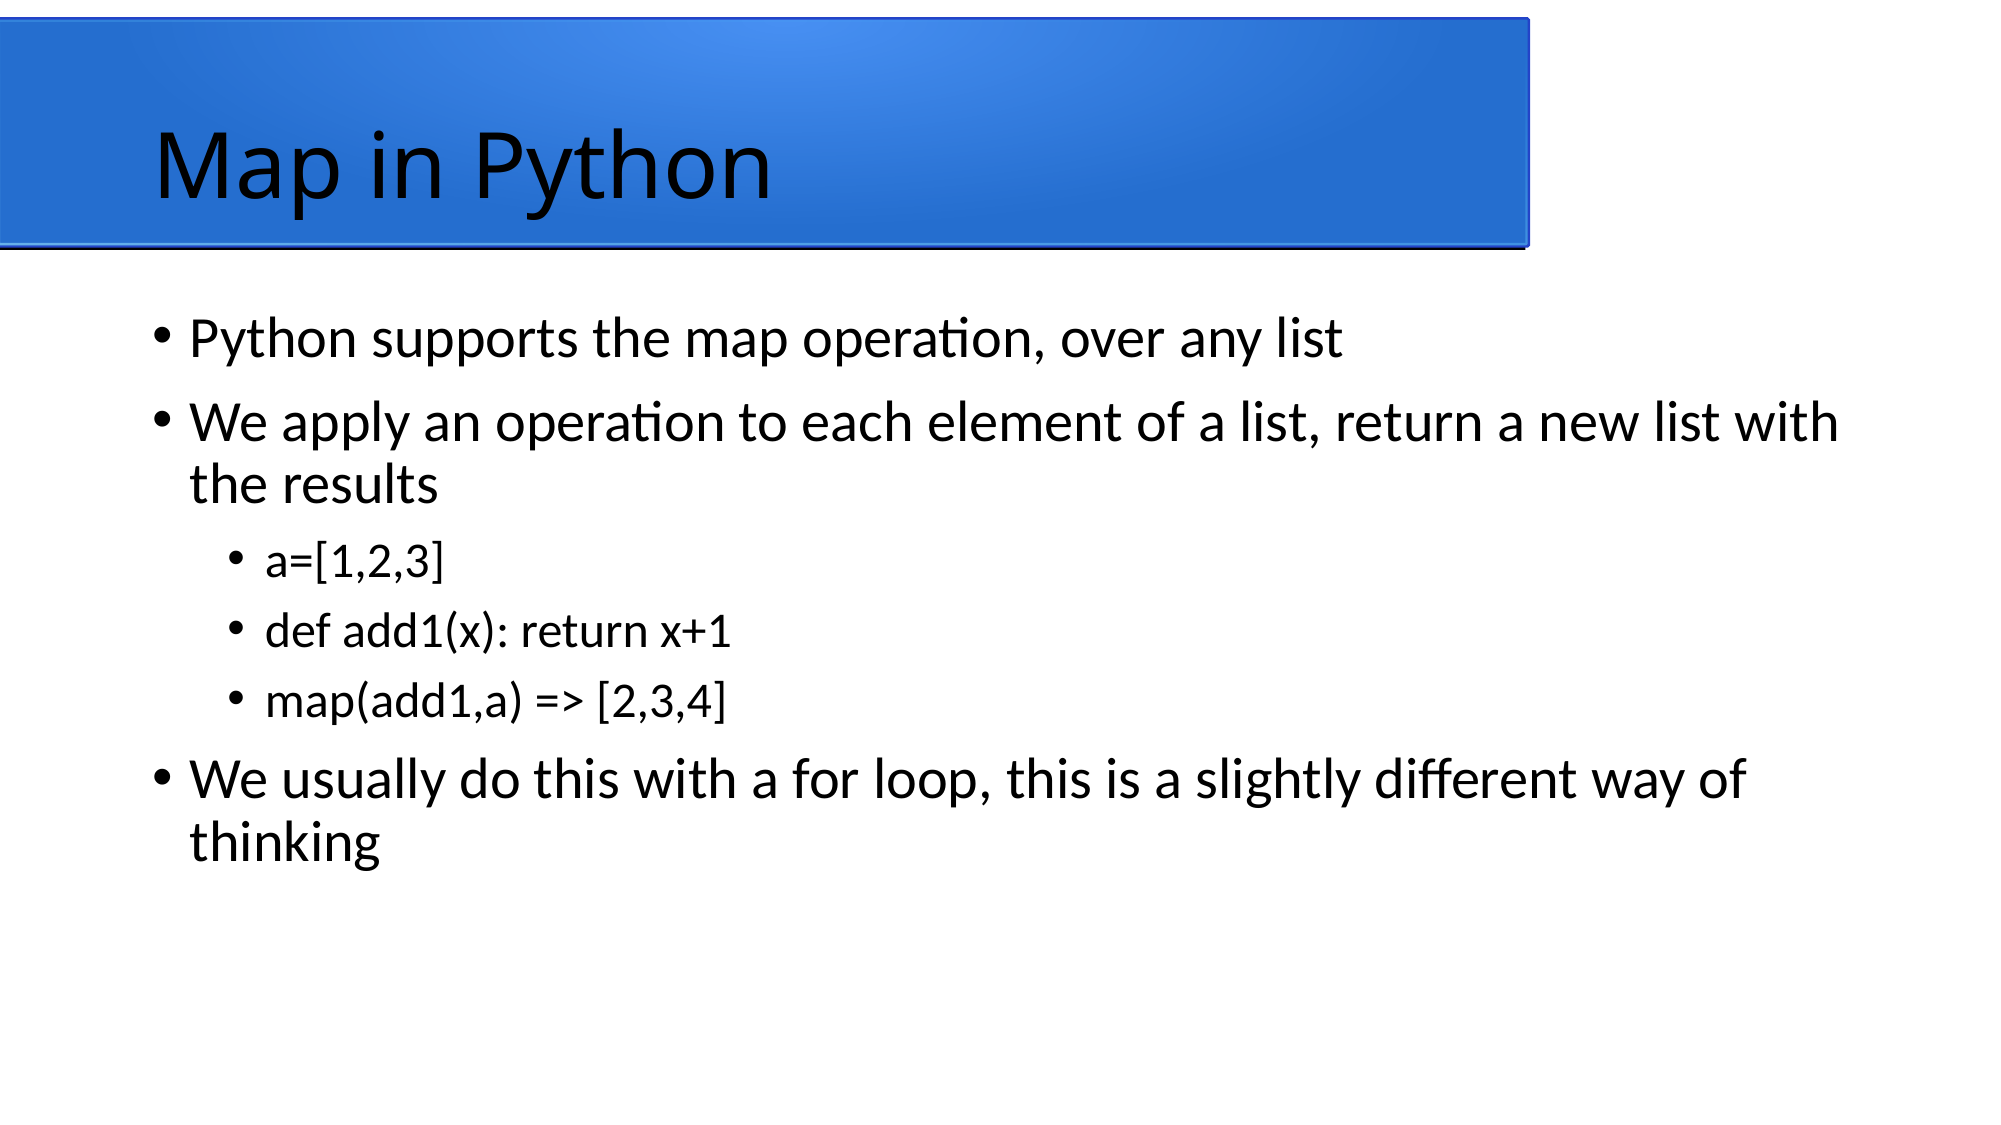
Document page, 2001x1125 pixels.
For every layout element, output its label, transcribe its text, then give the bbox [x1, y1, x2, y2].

list Python supports the map operation, over any list We apply an operation to each element of a list, return a new list with the results a=[1,2,3] def add1(x): return x+1 map(add1,a) => [2,3,4] We usually do this with a for loop, this is a slightly different way of thinking [137, 299, 1863, 1014]
title Map in Python [137, 59, 1863, 278]
